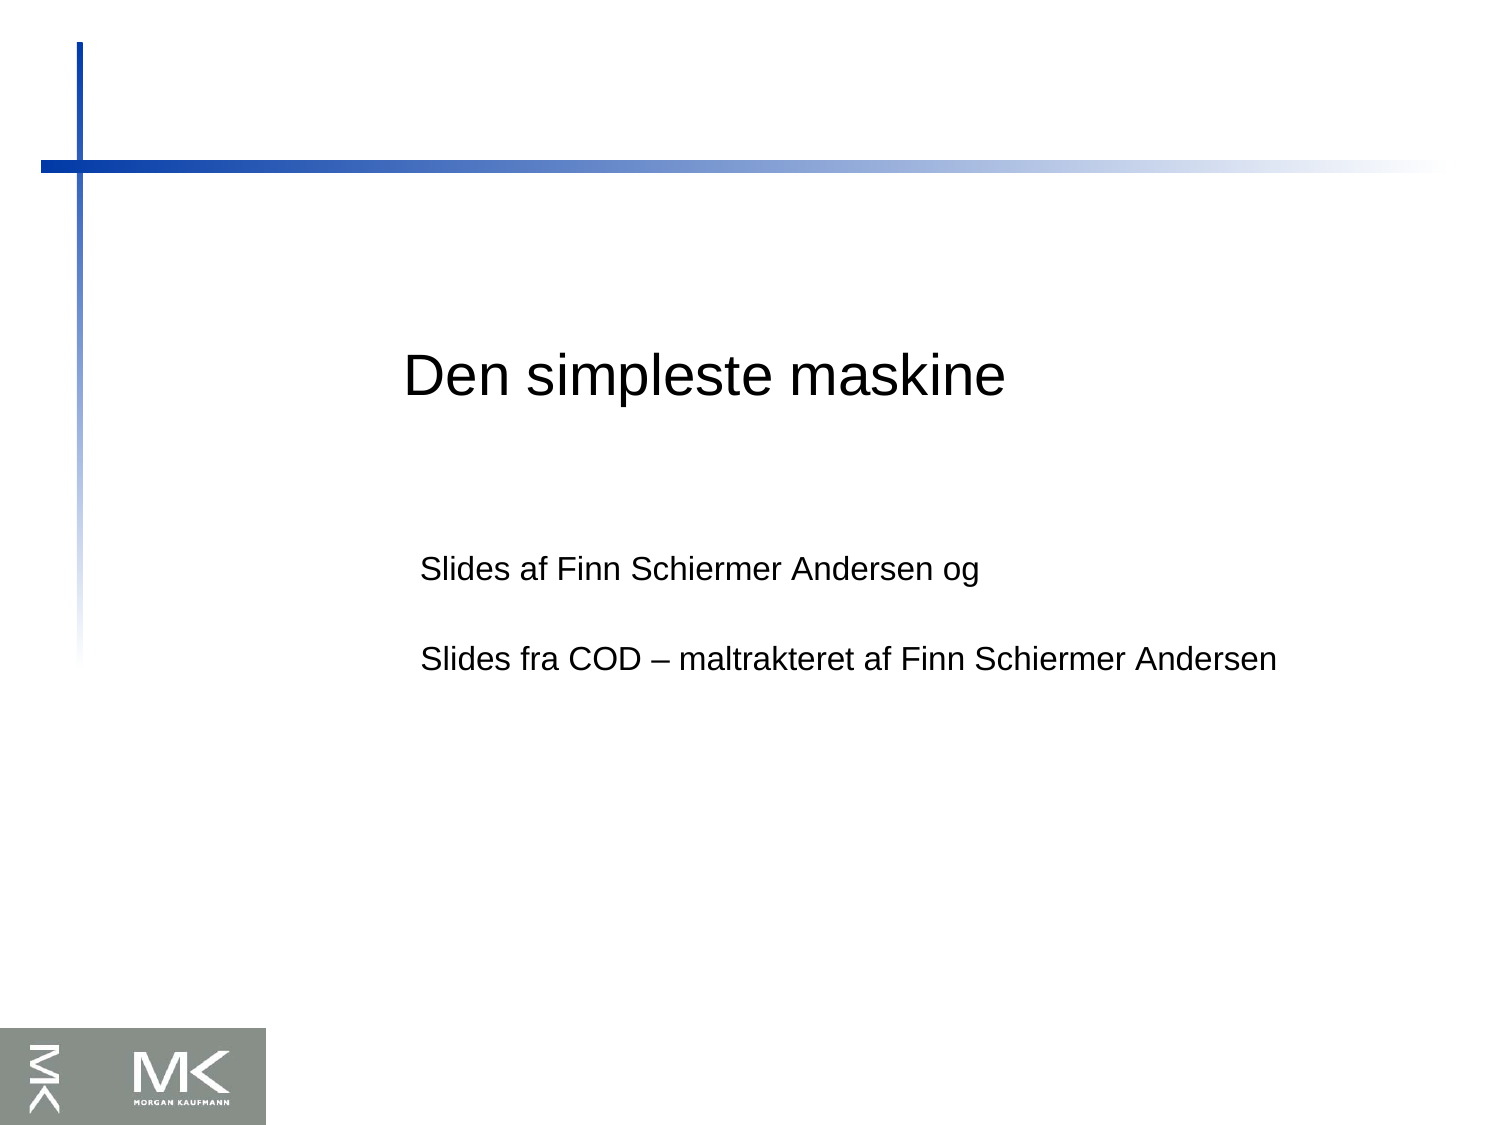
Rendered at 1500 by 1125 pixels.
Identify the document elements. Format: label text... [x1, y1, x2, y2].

text_box Den simpleste maskine [389, 329, 1023, 415]
picture [0, 1028, 266, 1125]
text_box Slides af Finn Schiermer Andersen og [405, 539, 996, 595]
text_box Slides fra COD – maltrakteret af Finn Schiermer Andersen [405, 630, 1294, 685]
